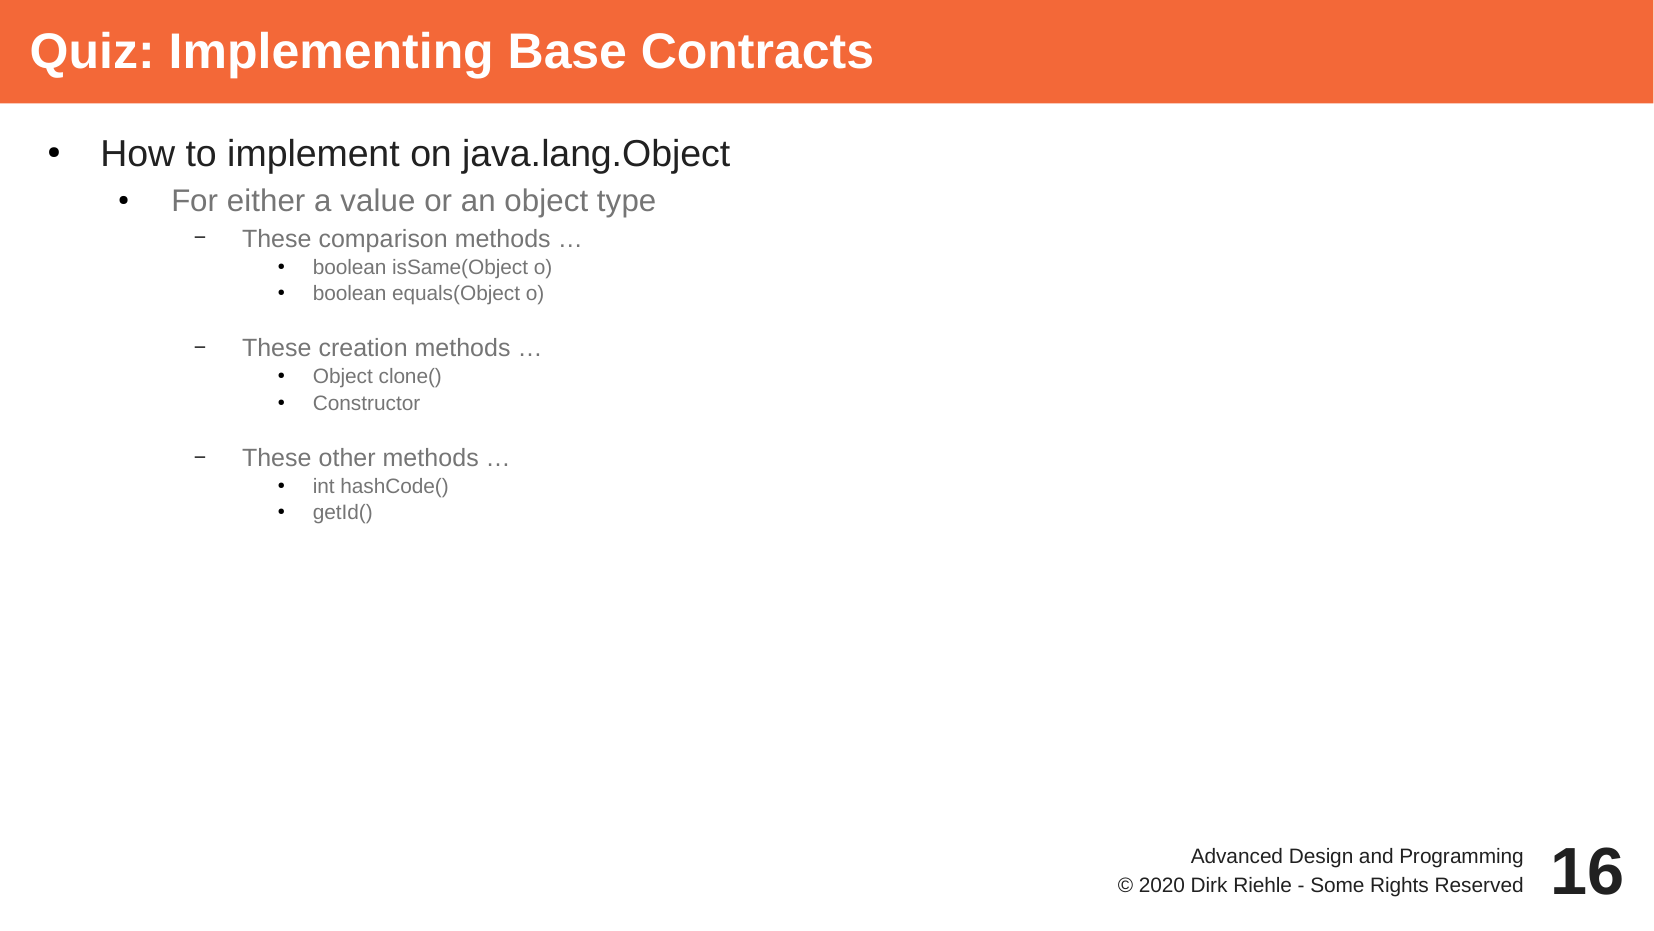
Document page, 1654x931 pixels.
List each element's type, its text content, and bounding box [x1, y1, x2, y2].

title Quiz: Implementing Base Contracts [0, 0, 1654, 104]
list How to implement on java.lang.Object For either a value or an object type These comparison methods … boolean isSame(Object o) boolean equals(Object o) These creation methods … Object clone() Constructor These other methods … int hashCode() getId() [29, 132, 1625, 813]
